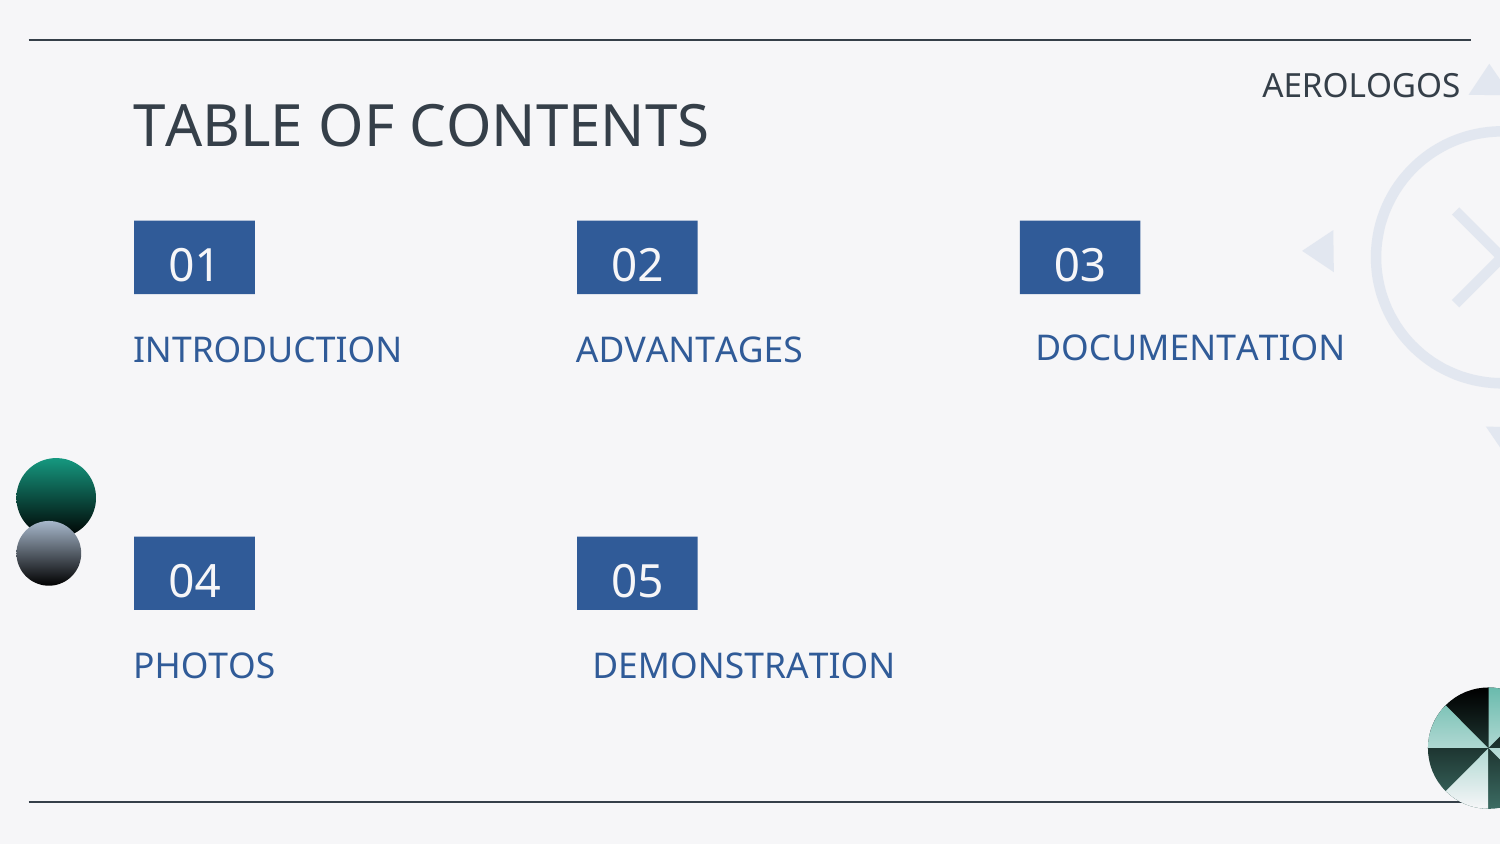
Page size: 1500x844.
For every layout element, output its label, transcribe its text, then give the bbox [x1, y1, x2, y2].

text_box DOCUMENTATION [1020, 310, 1399, 375]
title 04 [134, 536, 255, 610]
title 05 [577, 536, 698, 610]
subtitle ADVANTAGES [560, 312, 940, 378]
title 03 [1019, 220, 1141, 295]
text_box AEROLOGOS [1247, 49, 1500, 129]
title 01 [134, 220, 255, 295]
title TABLE OF CONTENTS [118, 72, 1382, 167]
title 02 [577, 220, 698, 295]
subtitle PHOTOS [118, 628, 497, 694]
subtitle INTRODUCTION [118, 312, 497, 378]
subtitle DEMONSTRATION [577, 628, 956, 694]
